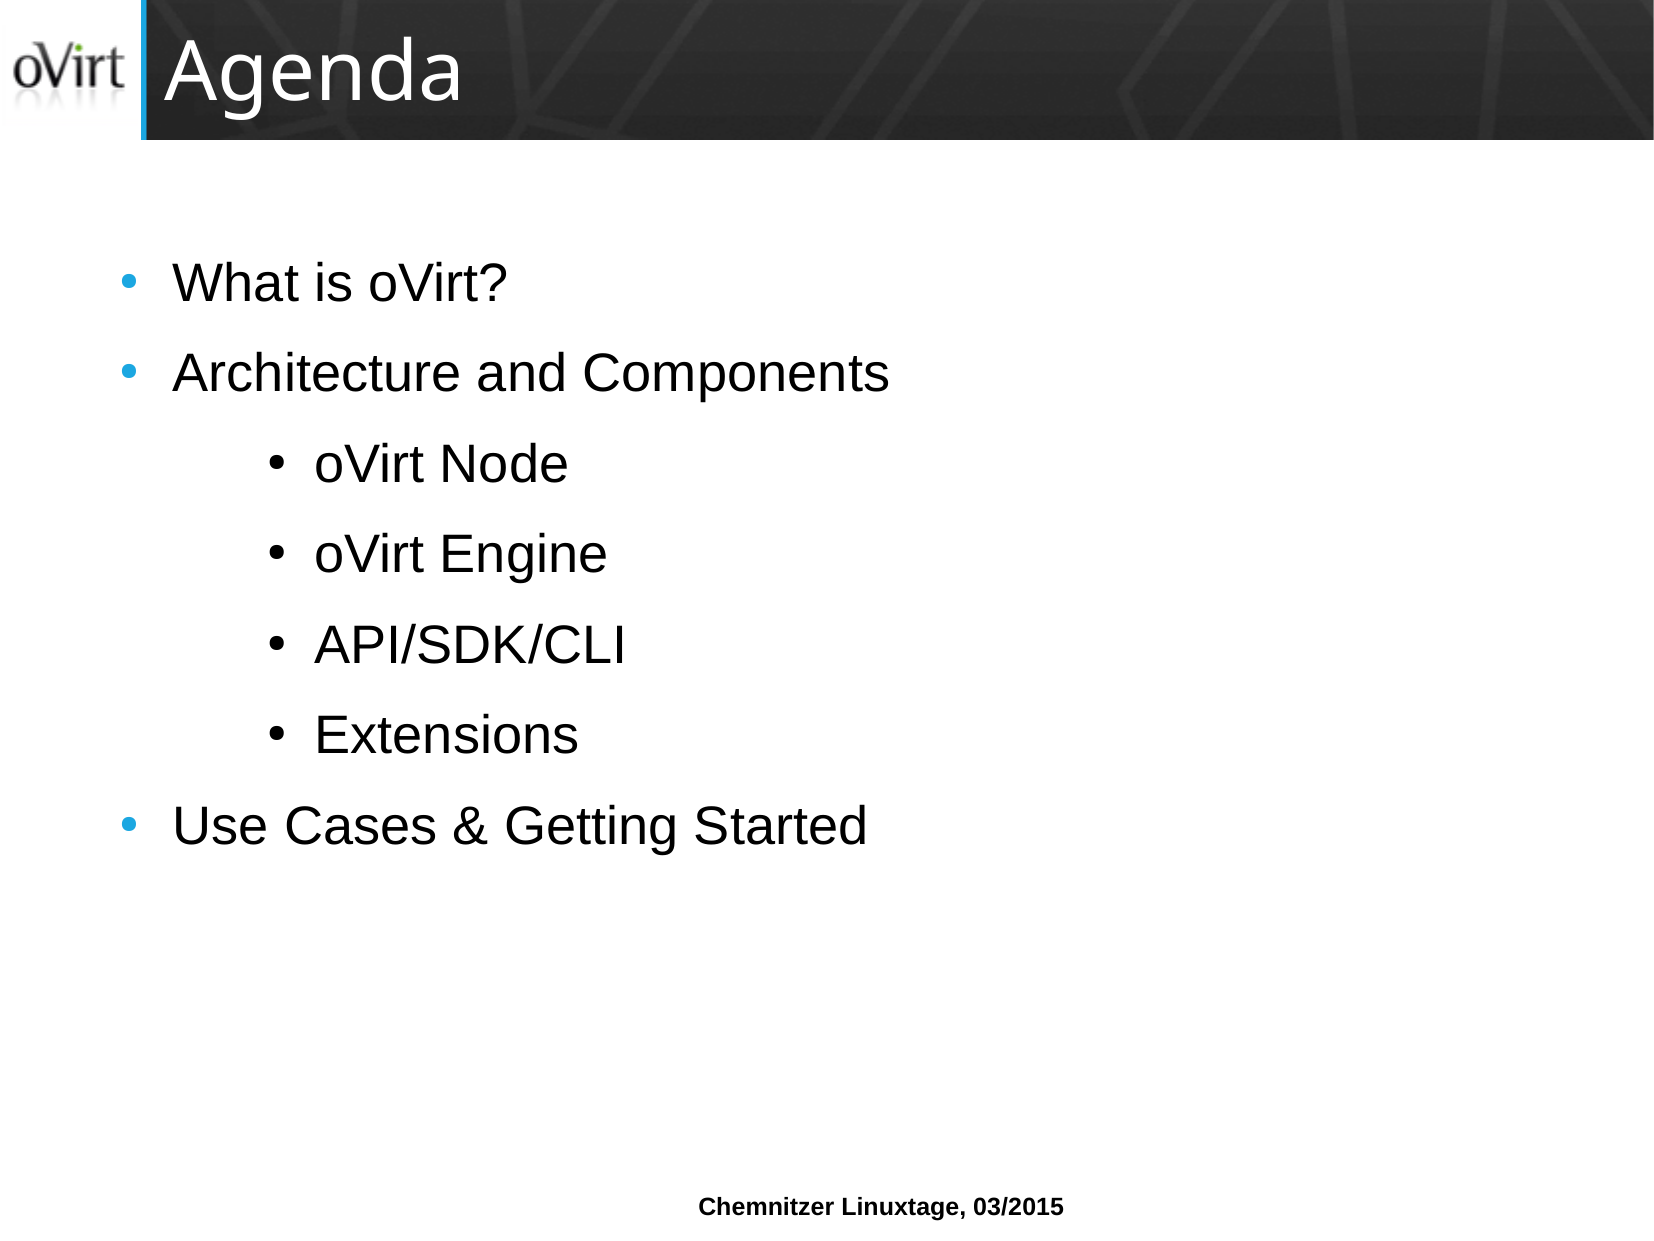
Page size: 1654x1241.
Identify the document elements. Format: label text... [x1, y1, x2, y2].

title Agenda [164, 18, 1653, 119]
picture [0, 0, 1654, 140]
text_box What is oVirt? Architecture and Components oVirt Node oVirt Engine API/SDK/CLI Extensions Use Cases & Getting Started [86, 244, 1576, 1126]
